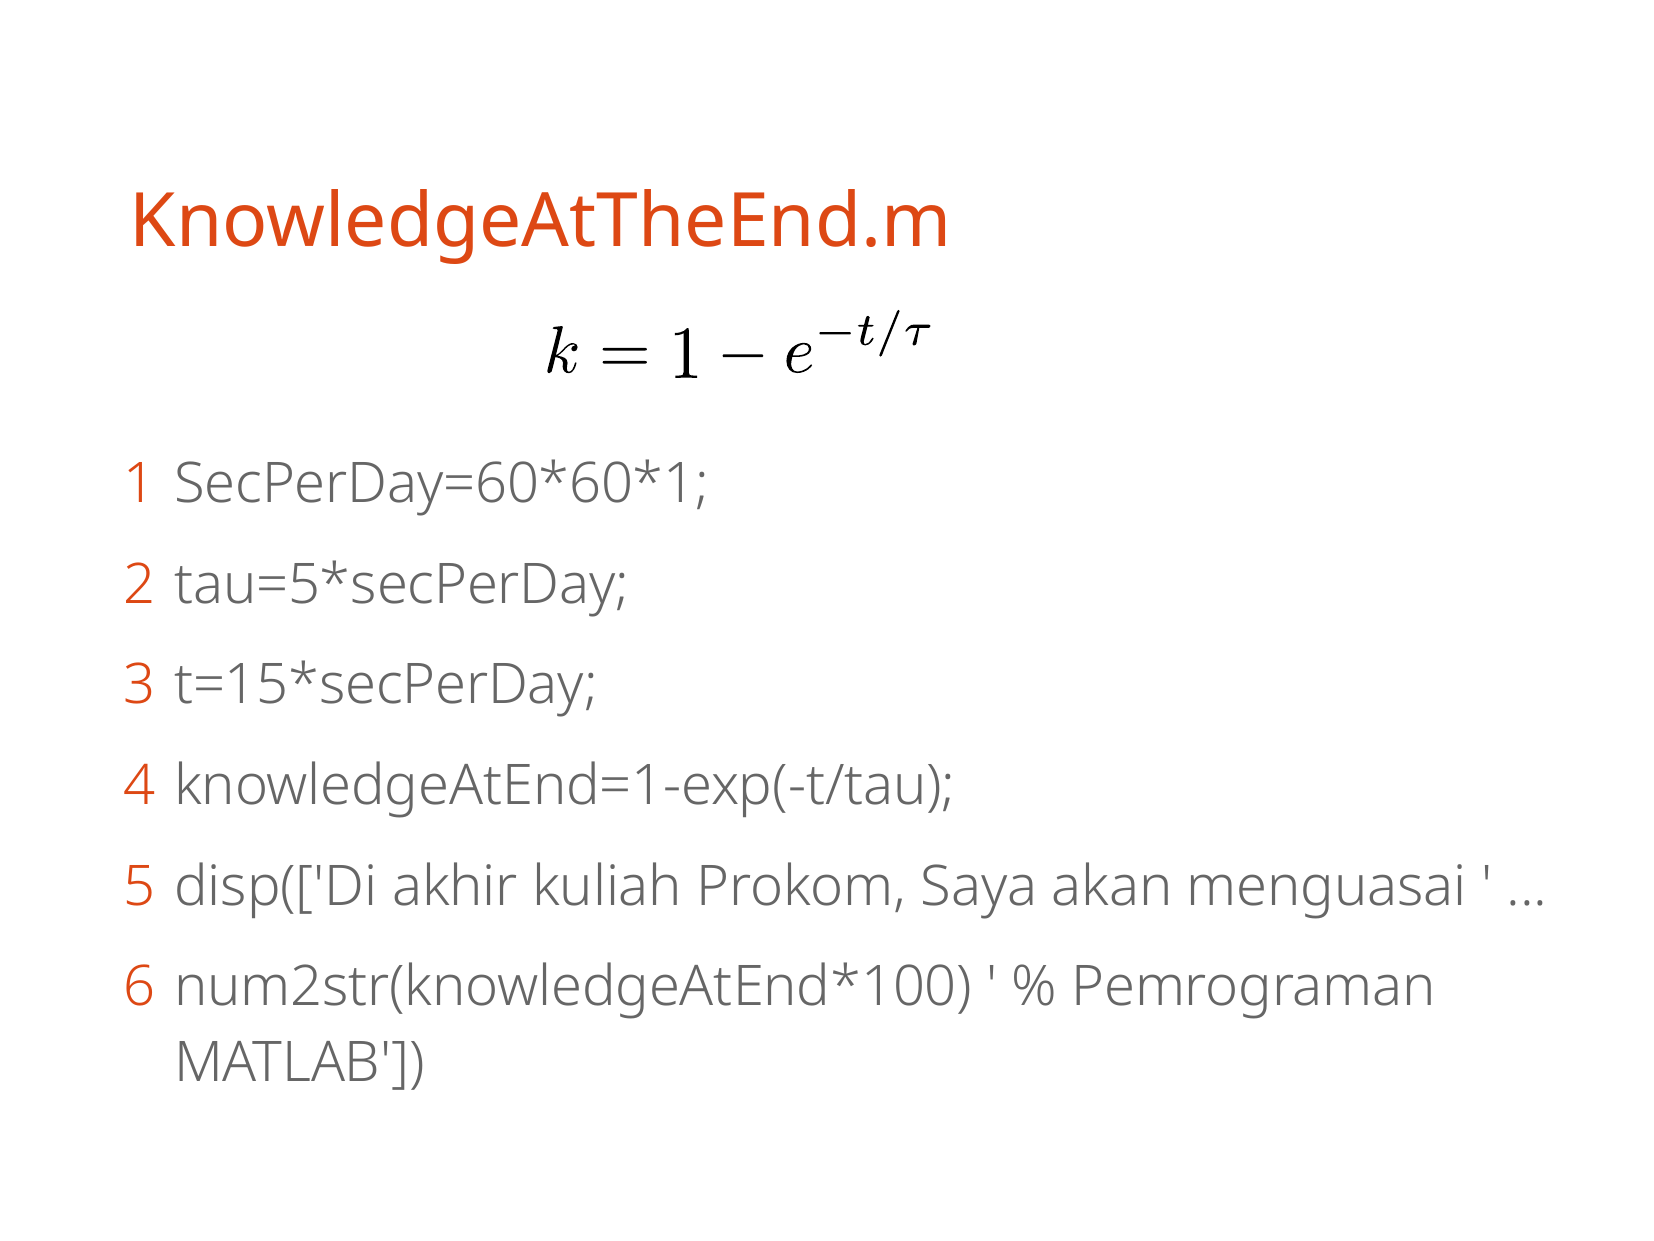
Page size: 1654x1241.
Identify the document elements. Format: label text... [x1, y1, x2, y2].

title KnowledgeAtTheEnd.m [129, 153, 1518, 281]
text_box [543, 309, 934, 378]
list SecPerDay=60*60*1; tau=5*secPerDay; t=15*secPerDay; knowledgeAtEnd=1-exp(-t/tau); disp(['Di akhir kuliah Prokom, Saya akan menguasai ' ... num2str(knowledgeAtEnd*100) ' % Pemrograman MATLAB']) [106, 443, 1583, 1158]
